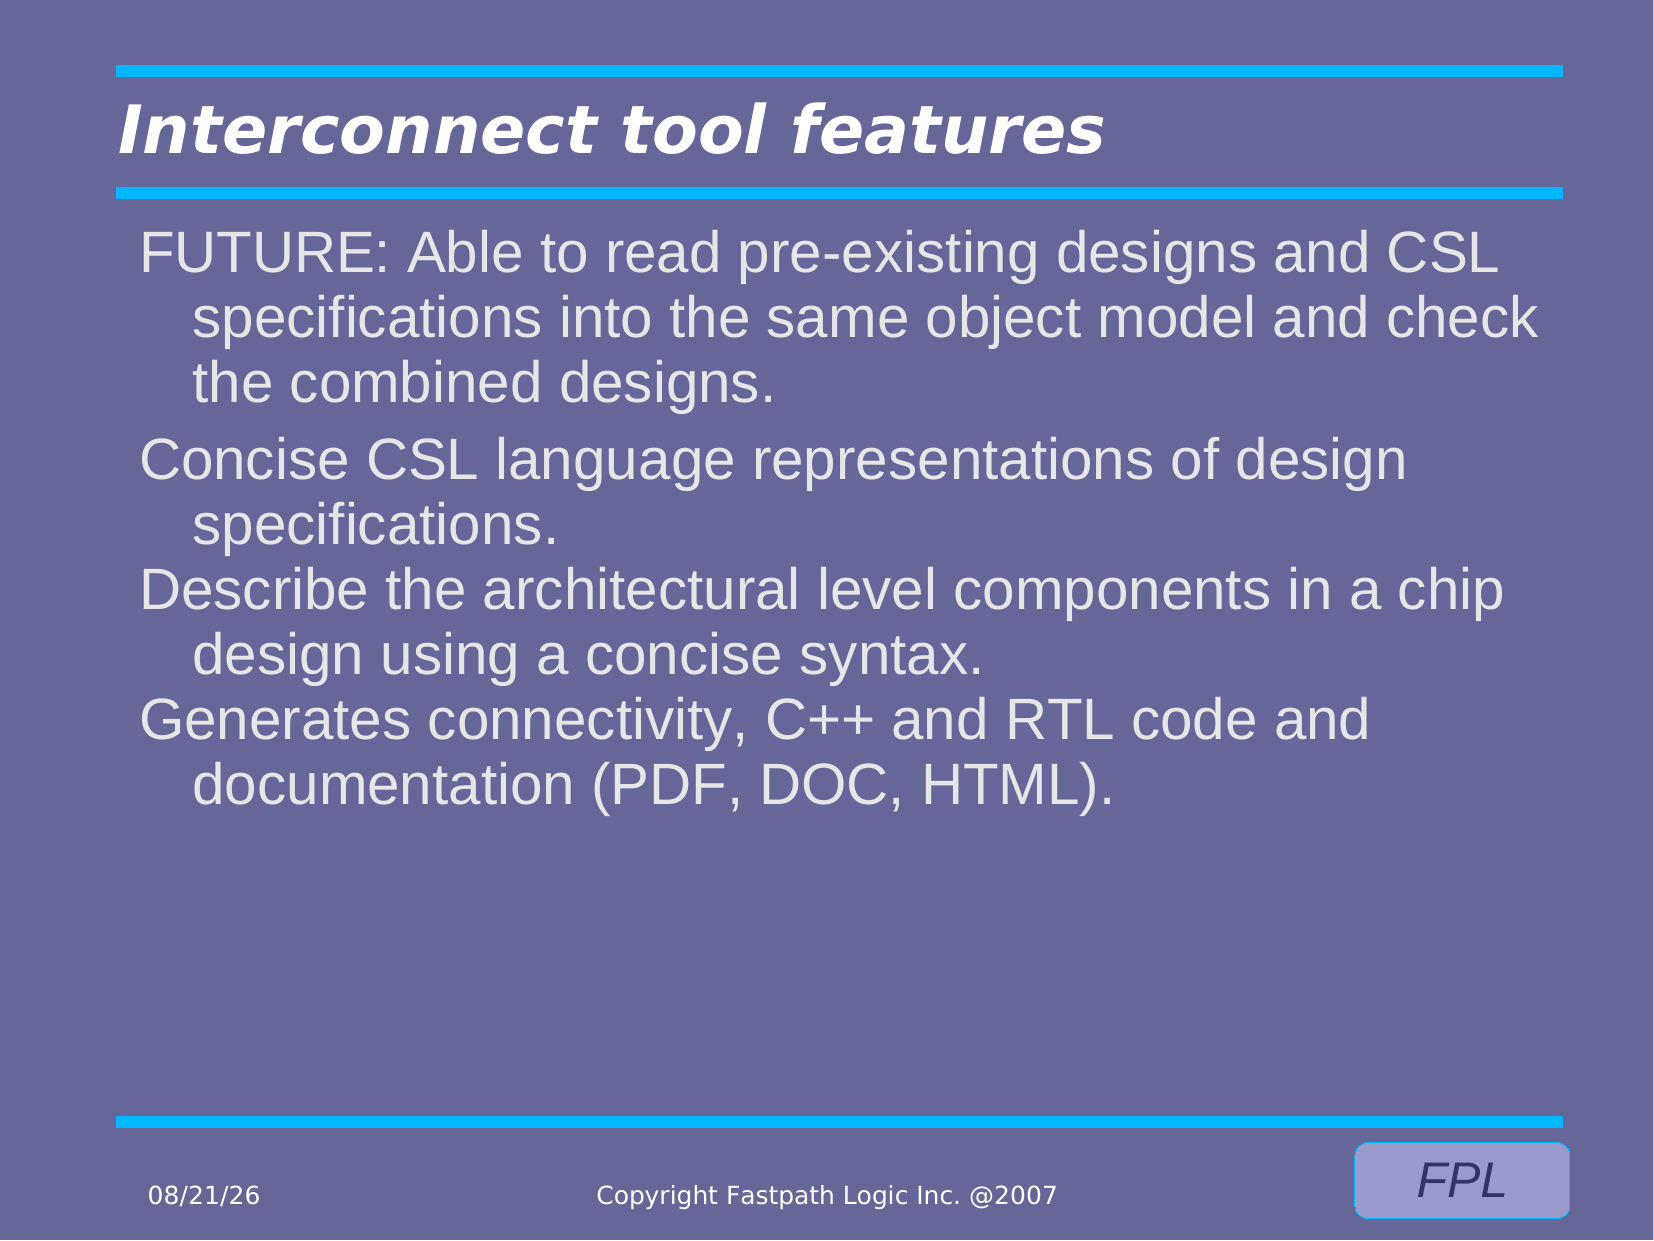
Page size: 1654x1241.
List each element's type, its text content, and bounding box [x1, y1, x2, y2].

list FUTURE: Able to read pre-existing designs and CSL specifications into the same object model and check the combined designs. Concise CSL language representations of design specifications. Describe the architectural level components in a chip design using a concise syntax. Generates connectivity, C++ and RTL code and documentation (PDF, DOC, HTML). [121, 220, 1561, 1133]
title Interconnect tool features [118, 41, 1531, 219]
